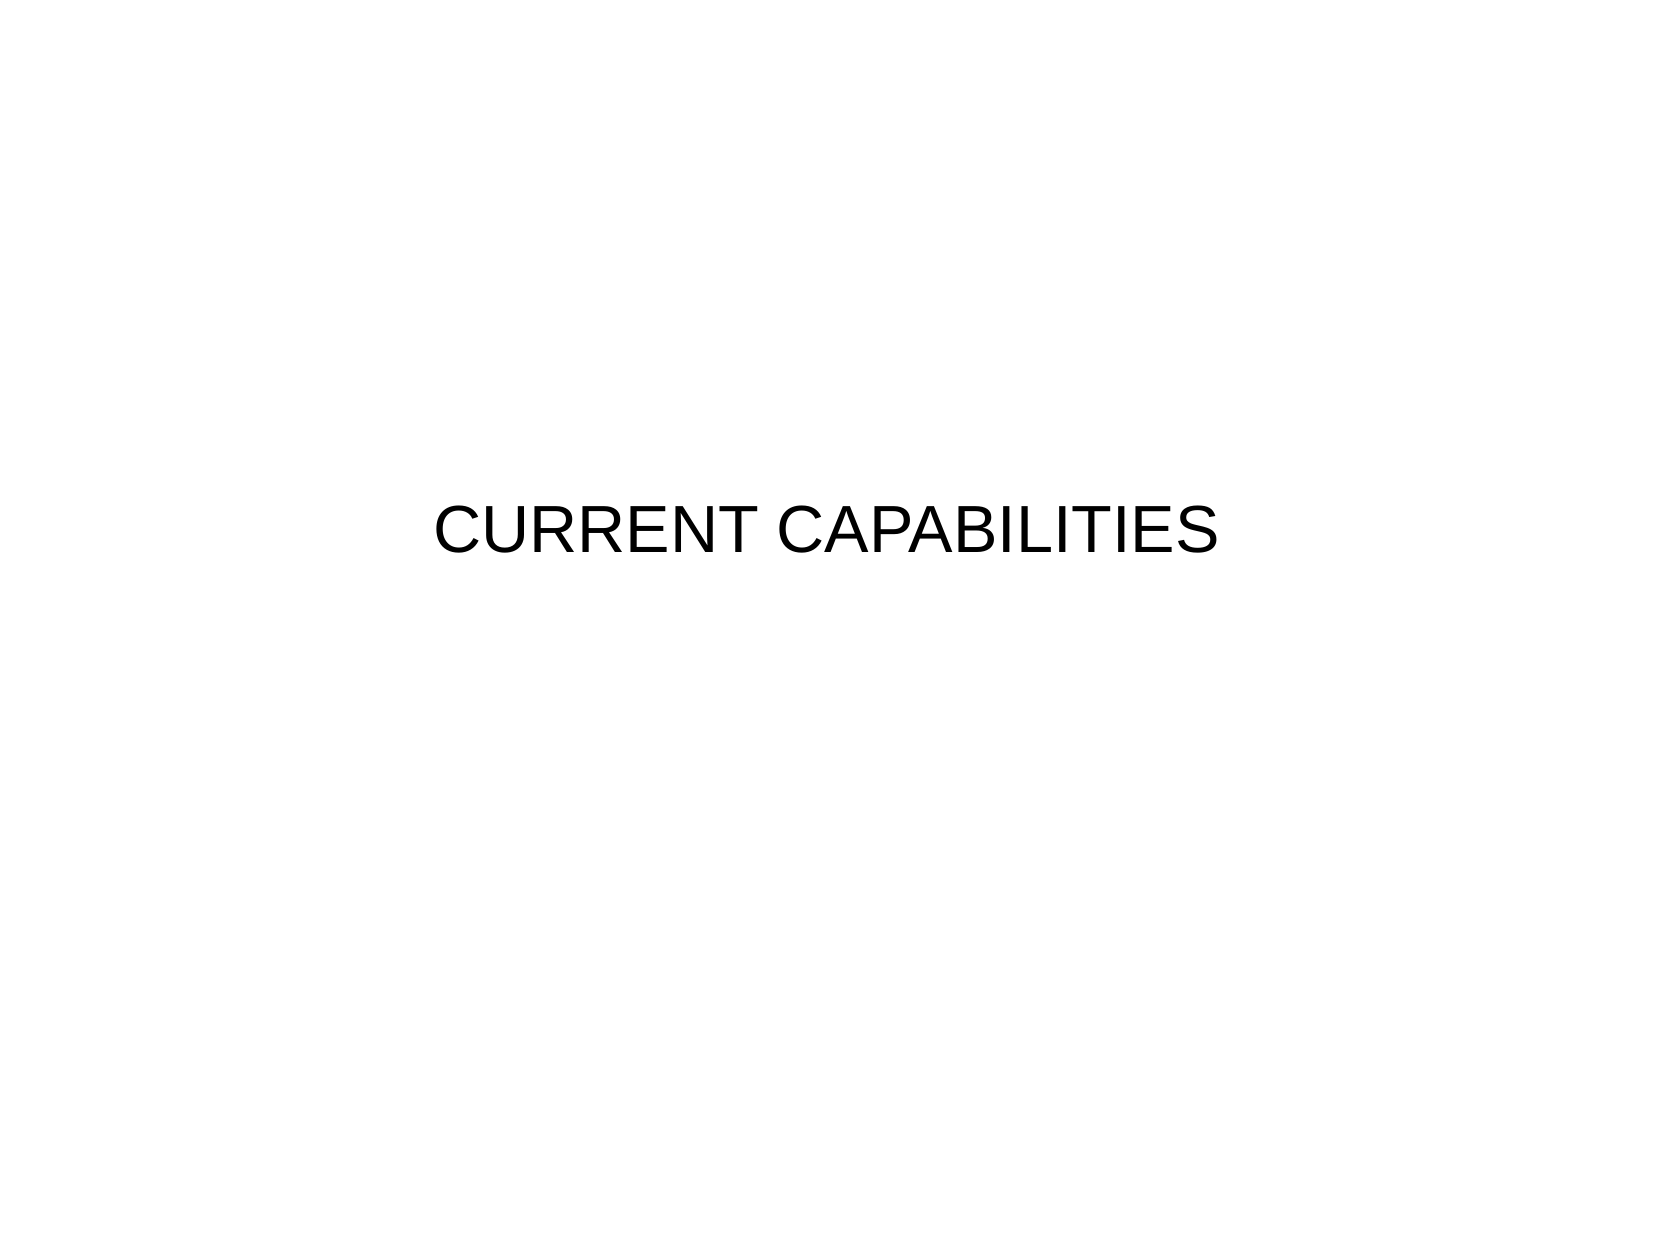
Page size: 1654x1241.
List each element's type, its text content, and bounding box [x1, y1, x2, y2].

subtitle CURRENT CAPABILITIES [82, 49, 1571, 1010]
